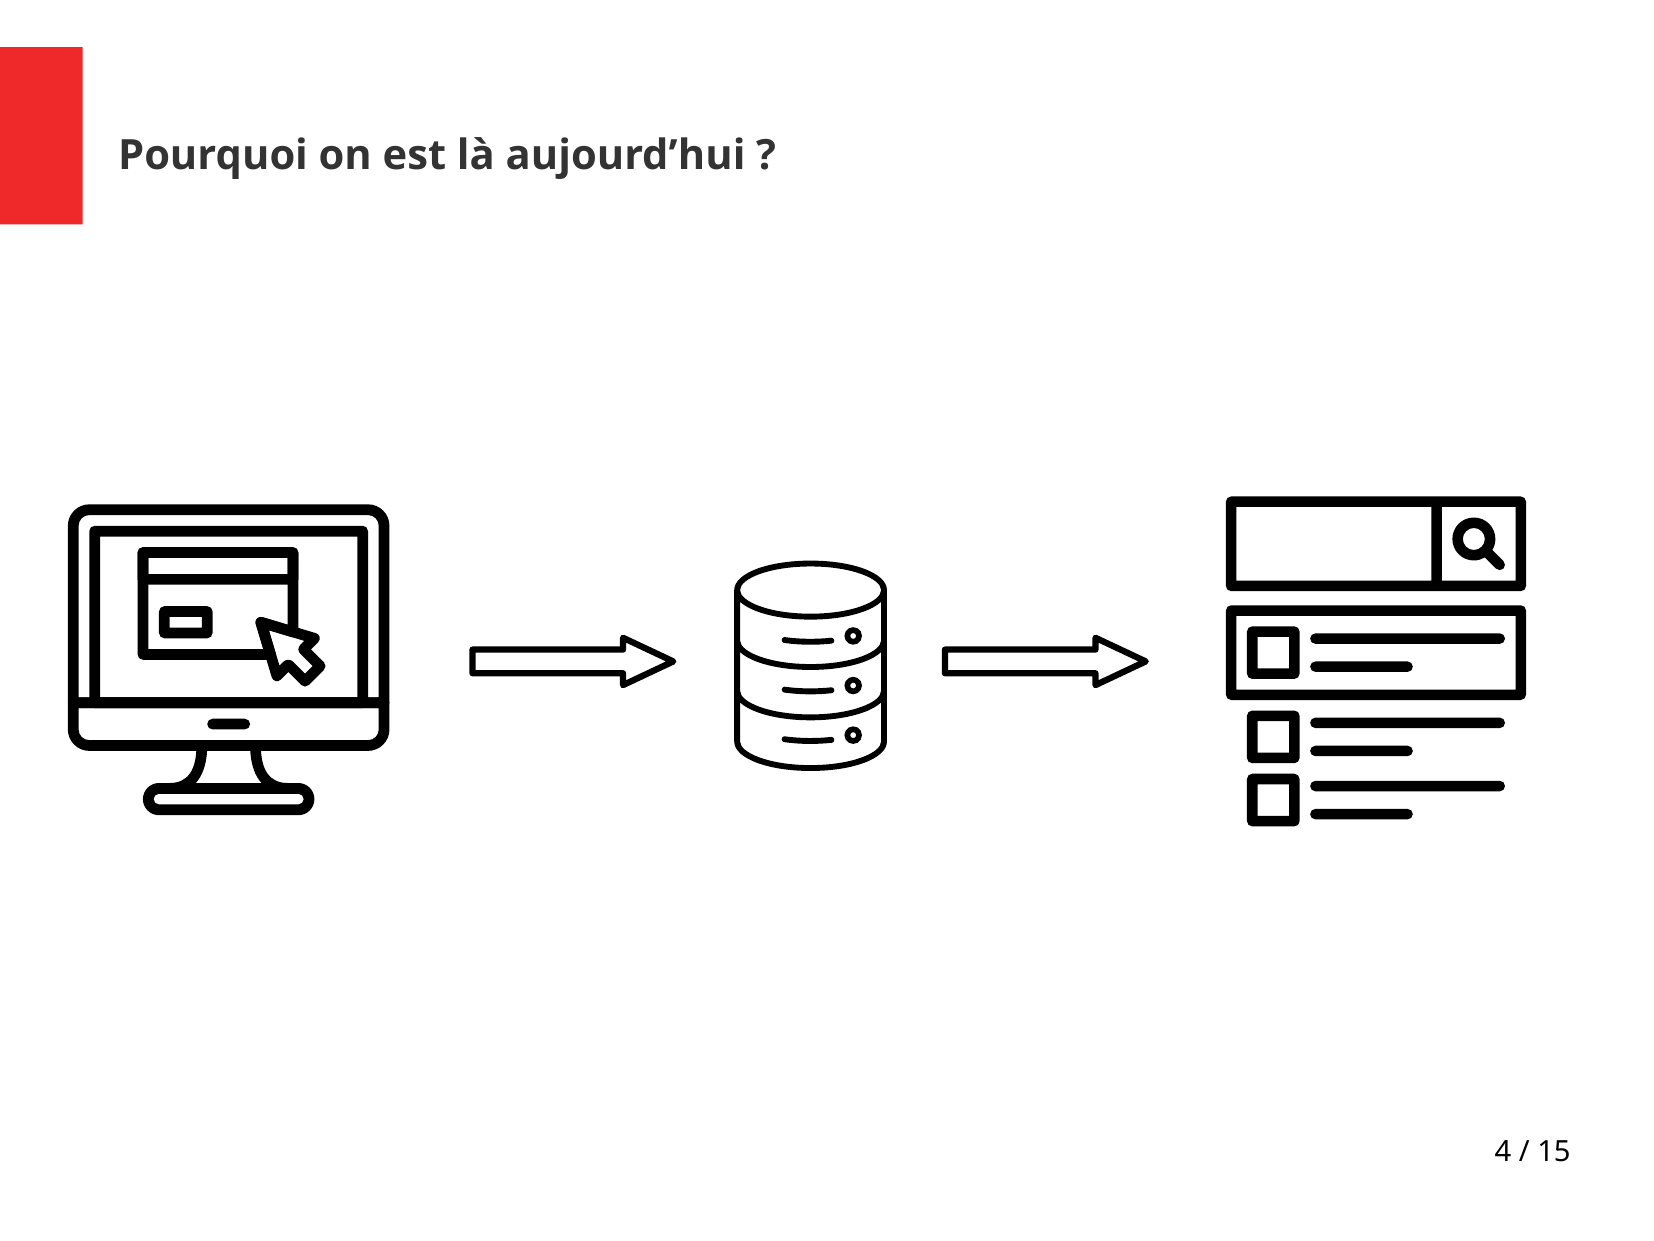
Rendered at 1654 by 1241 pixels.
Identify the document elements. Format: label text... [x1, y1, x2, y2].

picture [67, 498, 390, 821]
picture [1210, 496, 1542, 827]
title Pourquoi on est là aujourd’hui ? [118, 49, 1571, 257]
picture [685, 540, 937, 792]
text_box [944, 637, 1146, 686]
text_box [472, 637, 674, 686]
